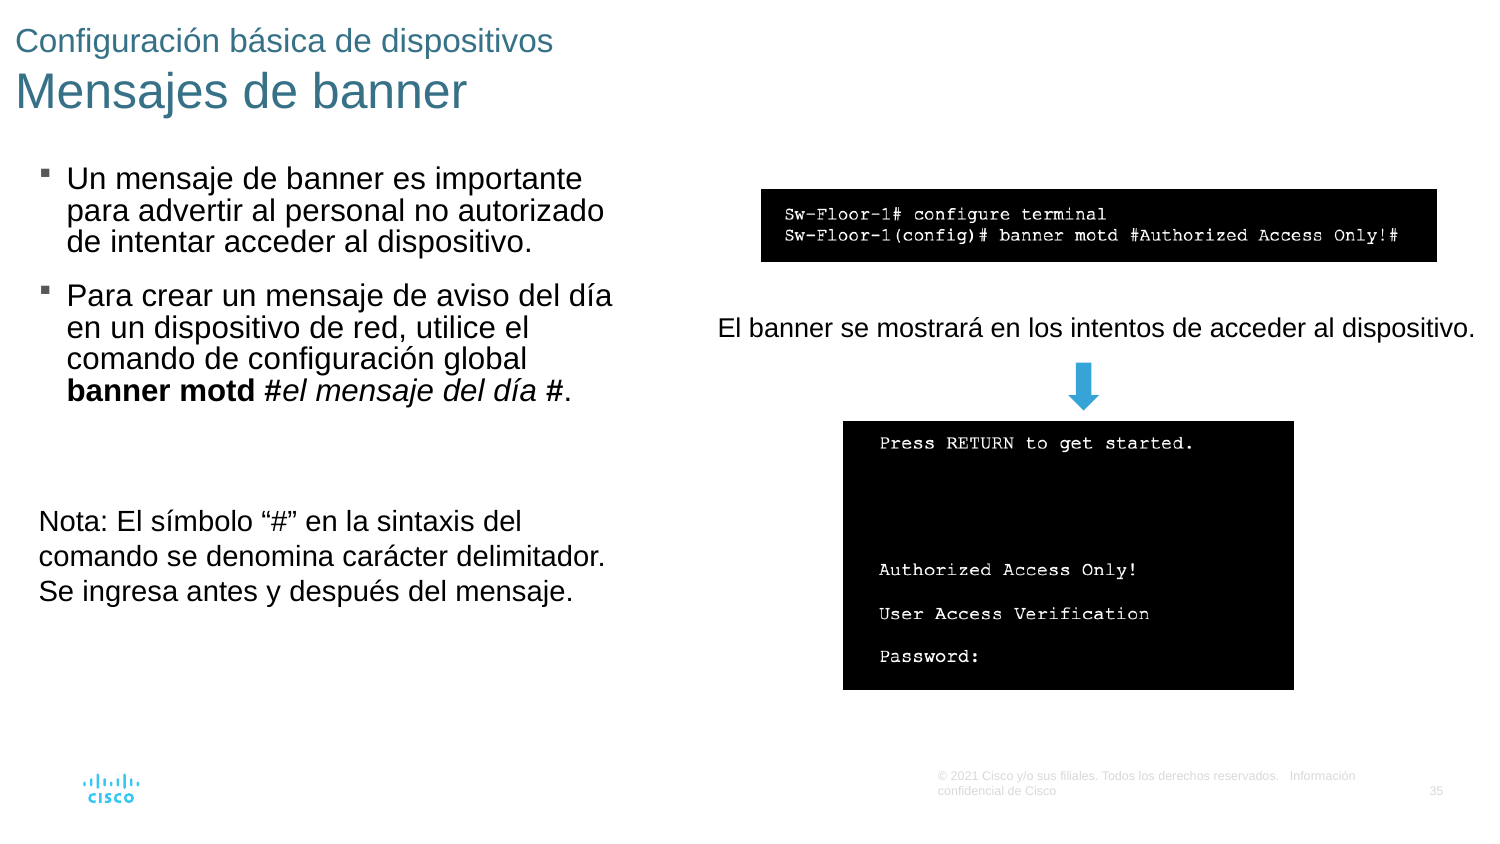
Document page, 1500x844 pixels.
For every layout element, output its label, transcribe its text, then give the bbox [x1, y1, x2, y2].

list Un mensaje de banner es importante para advertir al personal no autorizado de intentar acceder al dispositivo. Para crear un mensaje de aviso del día en un dispositivo de red, utilice el comando de configuración global banner motd #el mensaje del día #. [23, 156, 657, 429]
text_box Nota: El símbolo “#” en la sintaxis del comando se denomina carácter delimitador. Se ingresa antes y después del mensaje. [23, 495, 657, 615]
text_box [1068, 362, 1100, 411]
picture [843, 421, 1294, 690]
text_box El banner se mostrará en los intentos de acceder al dispositivo. [702, 303, 1498, 351]
picture [761, 189, 1437, 262]
title Configuración básica de dispositivos Mensajes de banner [0, 6, 1500, 131]
